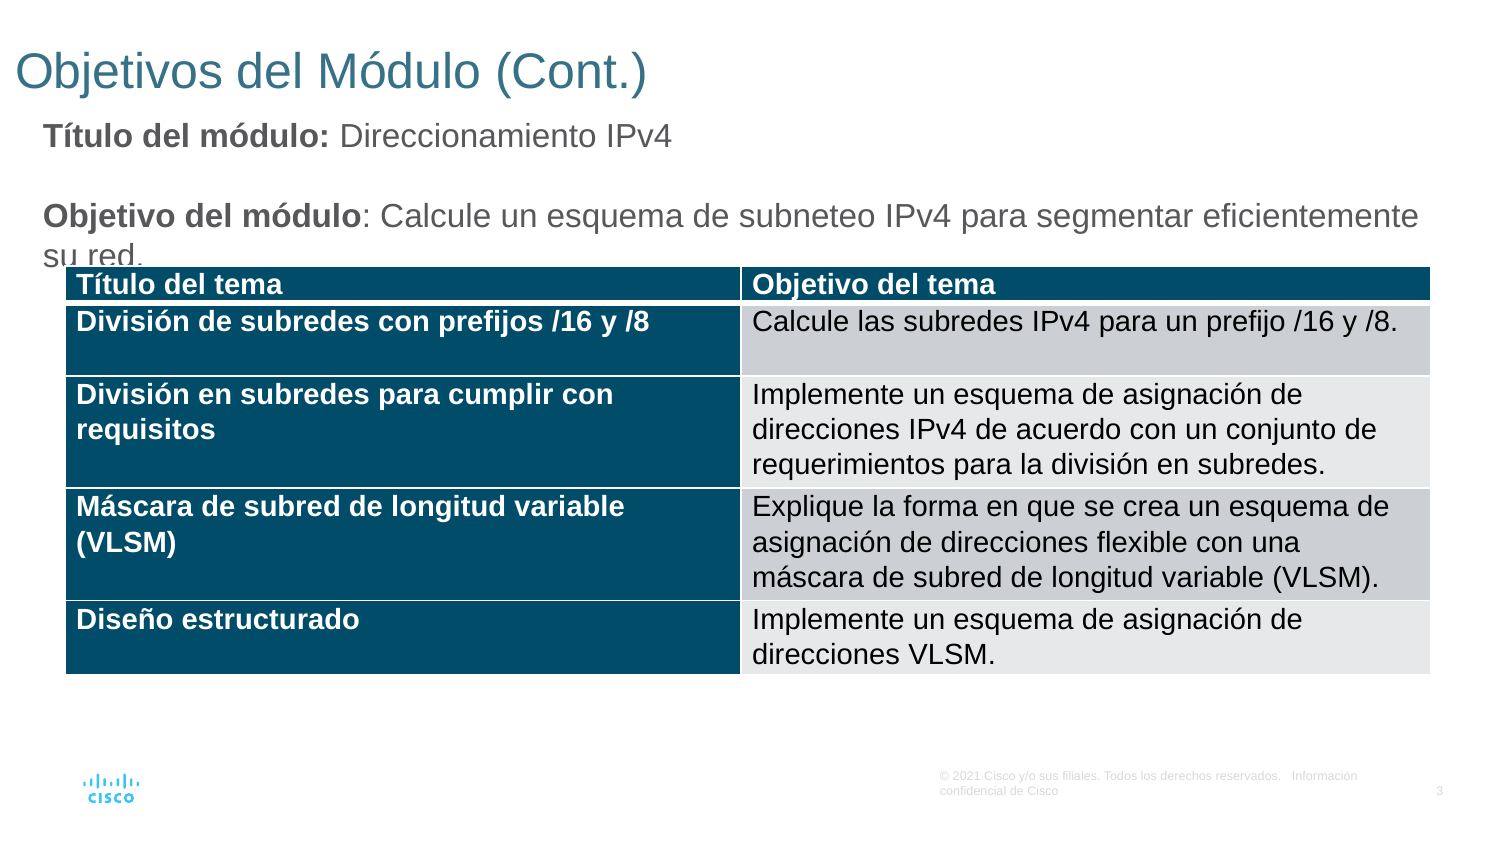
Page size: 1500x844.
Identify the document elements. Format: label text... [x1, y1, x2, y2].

table_cell Implemente un esquema de asignación de direcciones IPv4 de acuerdo con un conjunto de requerimientos para la división en subredes. [742, 377, 1430, 487]
table_cell Máscara de subred de longitud variable (VLSM) [66, 489, 740, 600]
table_cell Diseño estructurado [66, 601, 740, 674]
table_cell Explique la forma en que se crea un esquema de asignación de direcciones flexible con una máscara de subred de longitud variable (VLSM). [742, 489, 1430, 600]
table_cell División de subredes con prefijos /16 y /8 [66, 306, 740, 375]
table_header Objetivo del tema [742, 267, 1430, 300]
table_cell Calcule las subredes IPv4 para un prefijo /16 y /8. [742, 306, 1430, 375]
table_cell Implemente un esquema de asignación de direcciones VLSM. [742, 601, 1430, 674]
table_cell División en subredes para cumplir con requisitos [66, 377, 740, 487]
table_header Título del tema [66, 267, 740, 300]
title Objetivos del Módulo (Cont.) [0, 6, 1500, 131]
text_box Título del módulo: Direccionamiento IPv4 Objetivo del módulo: Calcule un esquema de subneteo IPv4 para segmentar eficientemente su red. [27, 107, 1473, 282]
